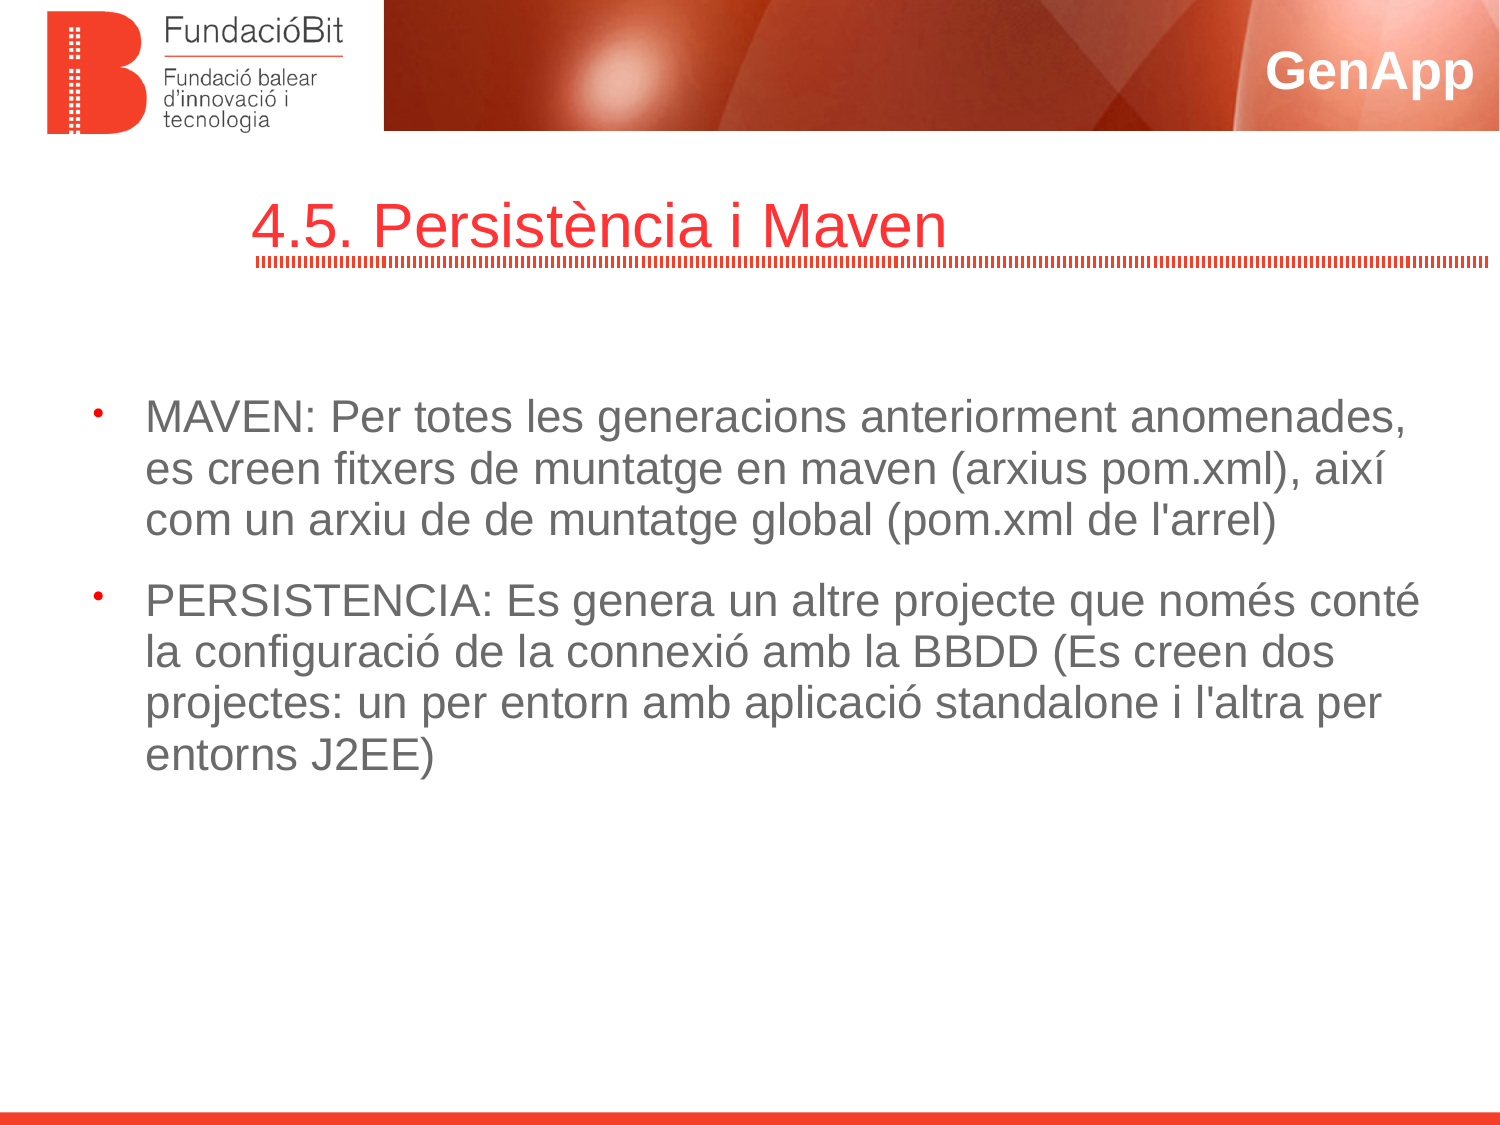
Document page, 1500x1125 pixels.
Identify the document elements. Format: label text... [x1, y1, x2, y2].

picture [383, 0, 1500, 131]
picture [47, 11, 343, 134]
list MAVEN: Per totes les generacions anteriorment anomenades, es creen fitxers de muntatge en maven (arxius pom.xml), així com un arxiu de de muntatge global (pom.xml de l'arrel) PERSISTENCIA: Es genera un altre projecte que només conté la configuració de la connexió amb la BBDD (Es creen dos projectes: un per entorn amb aplicació standalone i l'altra per entorns J2EE) [75, 310, 1425, 1054]
text_box 4.5. Persistència i Maven [78, 190, 1300, 266]
title GenApp [324, 11, 1477, 130]
